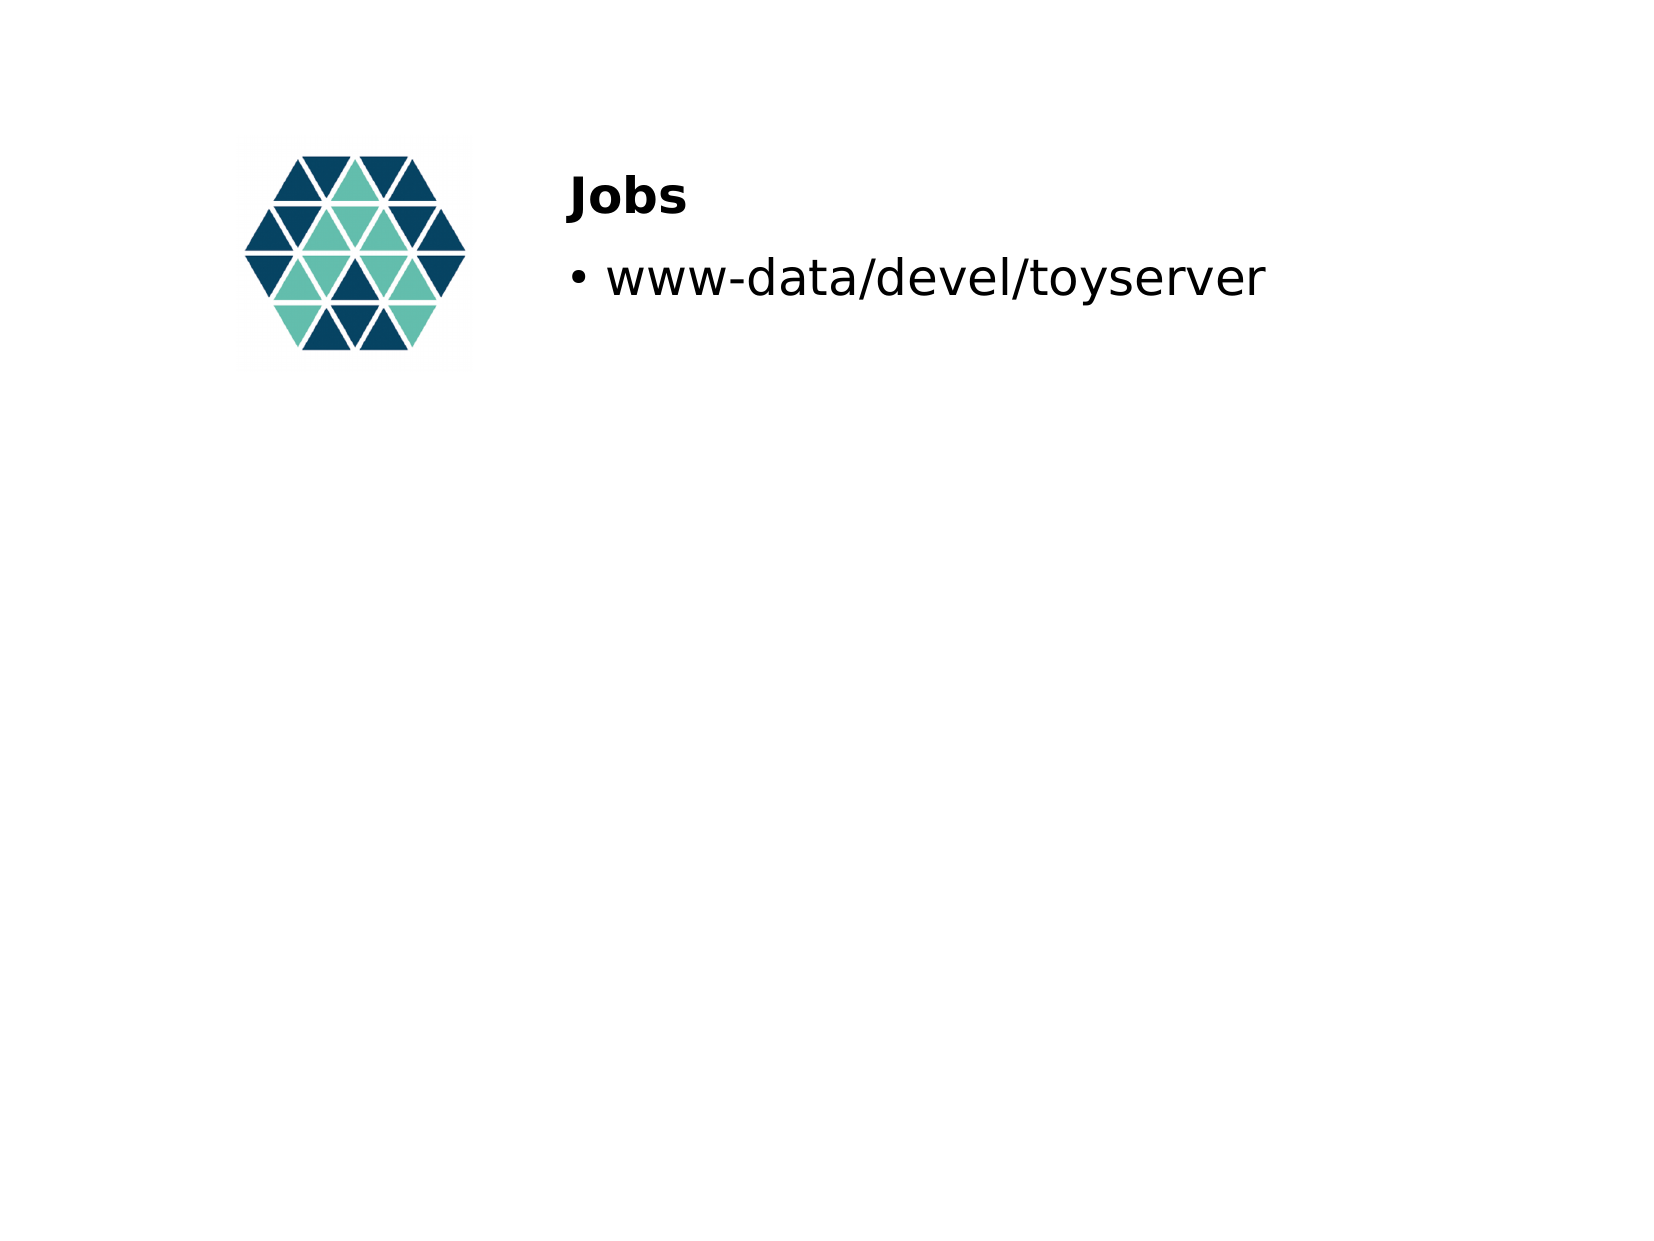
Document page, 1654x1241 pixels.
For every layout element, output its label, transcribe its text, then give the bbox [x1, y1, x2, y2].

picture [236, 135, 473, 373]
text_box Jobs www-data/devel/toyserver [555, 159, 1406, 684]
